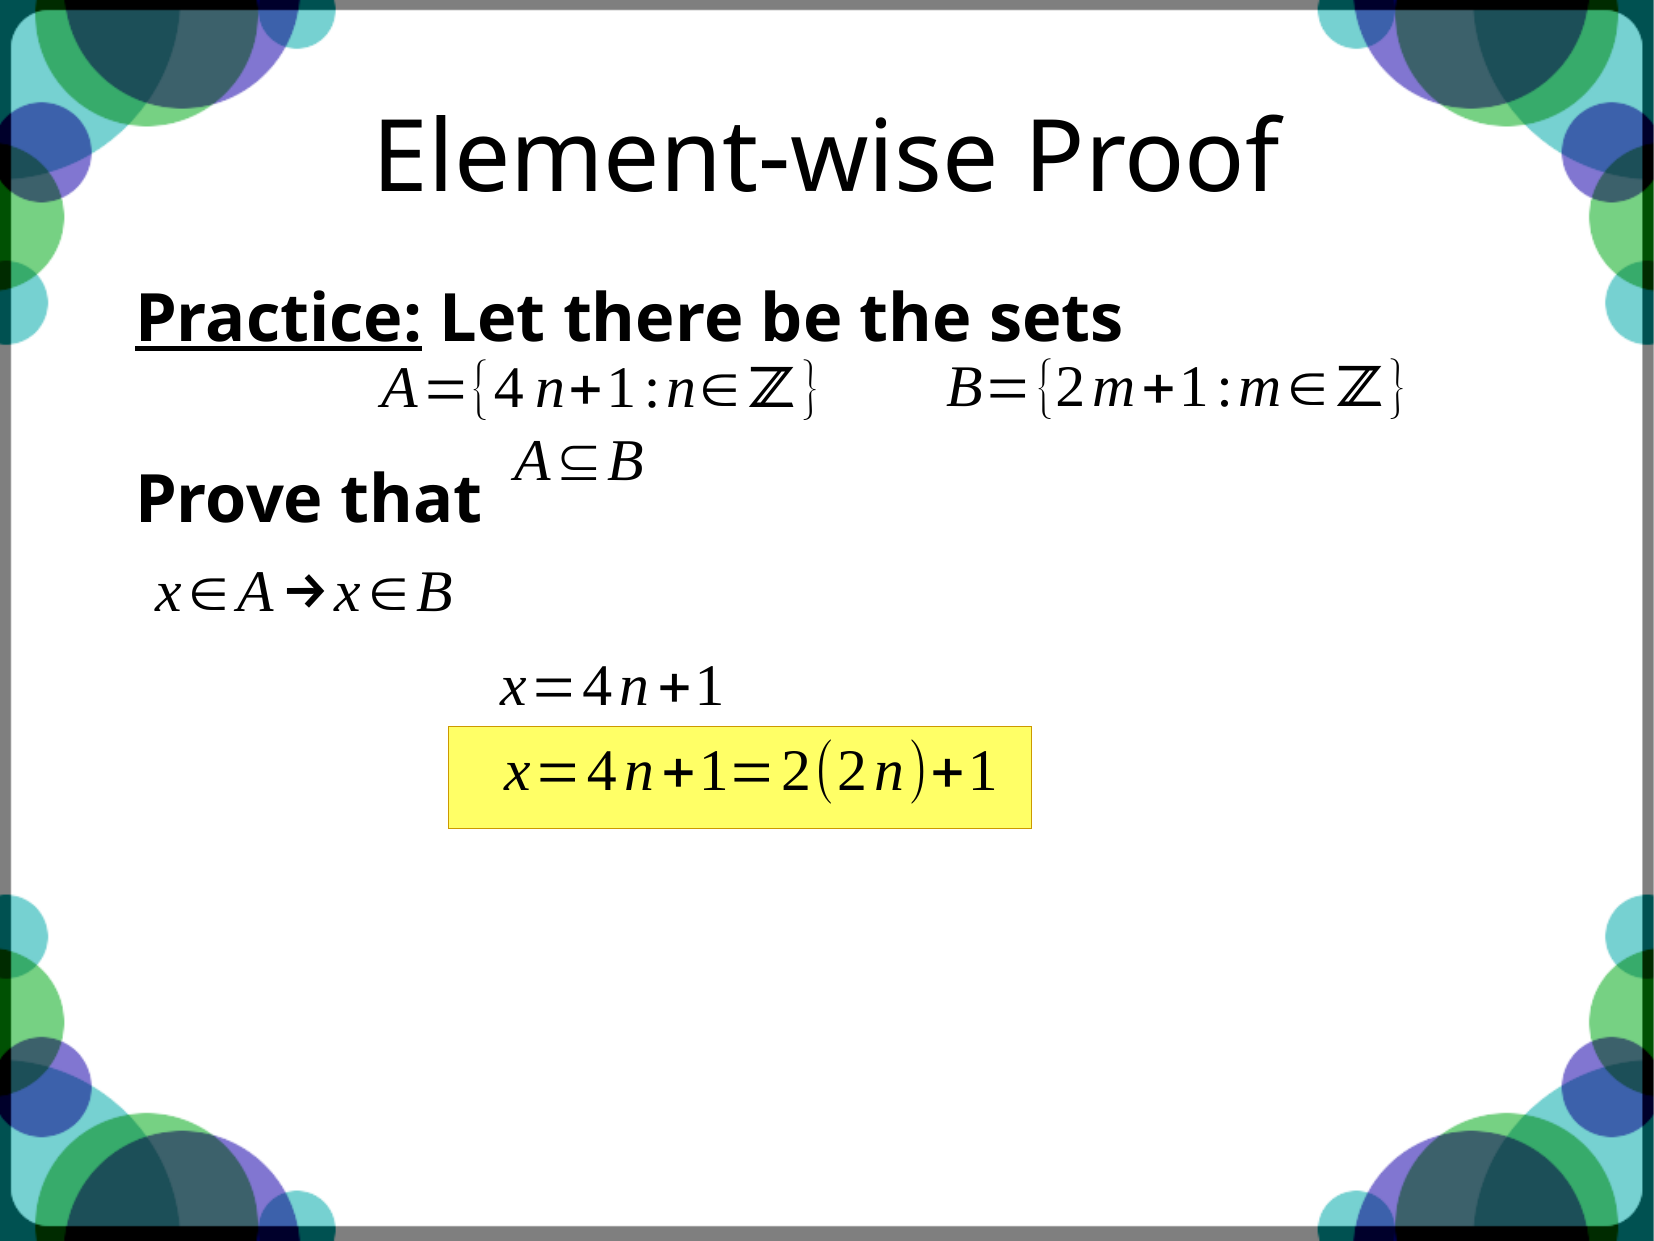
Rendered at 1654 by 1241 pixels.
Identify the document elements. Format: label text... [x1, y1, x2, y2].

chart [359, 352, 837, 426]
text_box Practice: Let there be the sets Prove that [135, 270, 1531, 943]
chart [485, 734, 1012, 806]
picture [0, 0, 1654, 1241]
chart [136, 560, 469, 626]
title Element-wise Proof [82, 49, 1571, 257]
chart [928, 350, 1424, 424]
chart [481, 653, 738, 720]
chart [491, 428, 659, 495]
